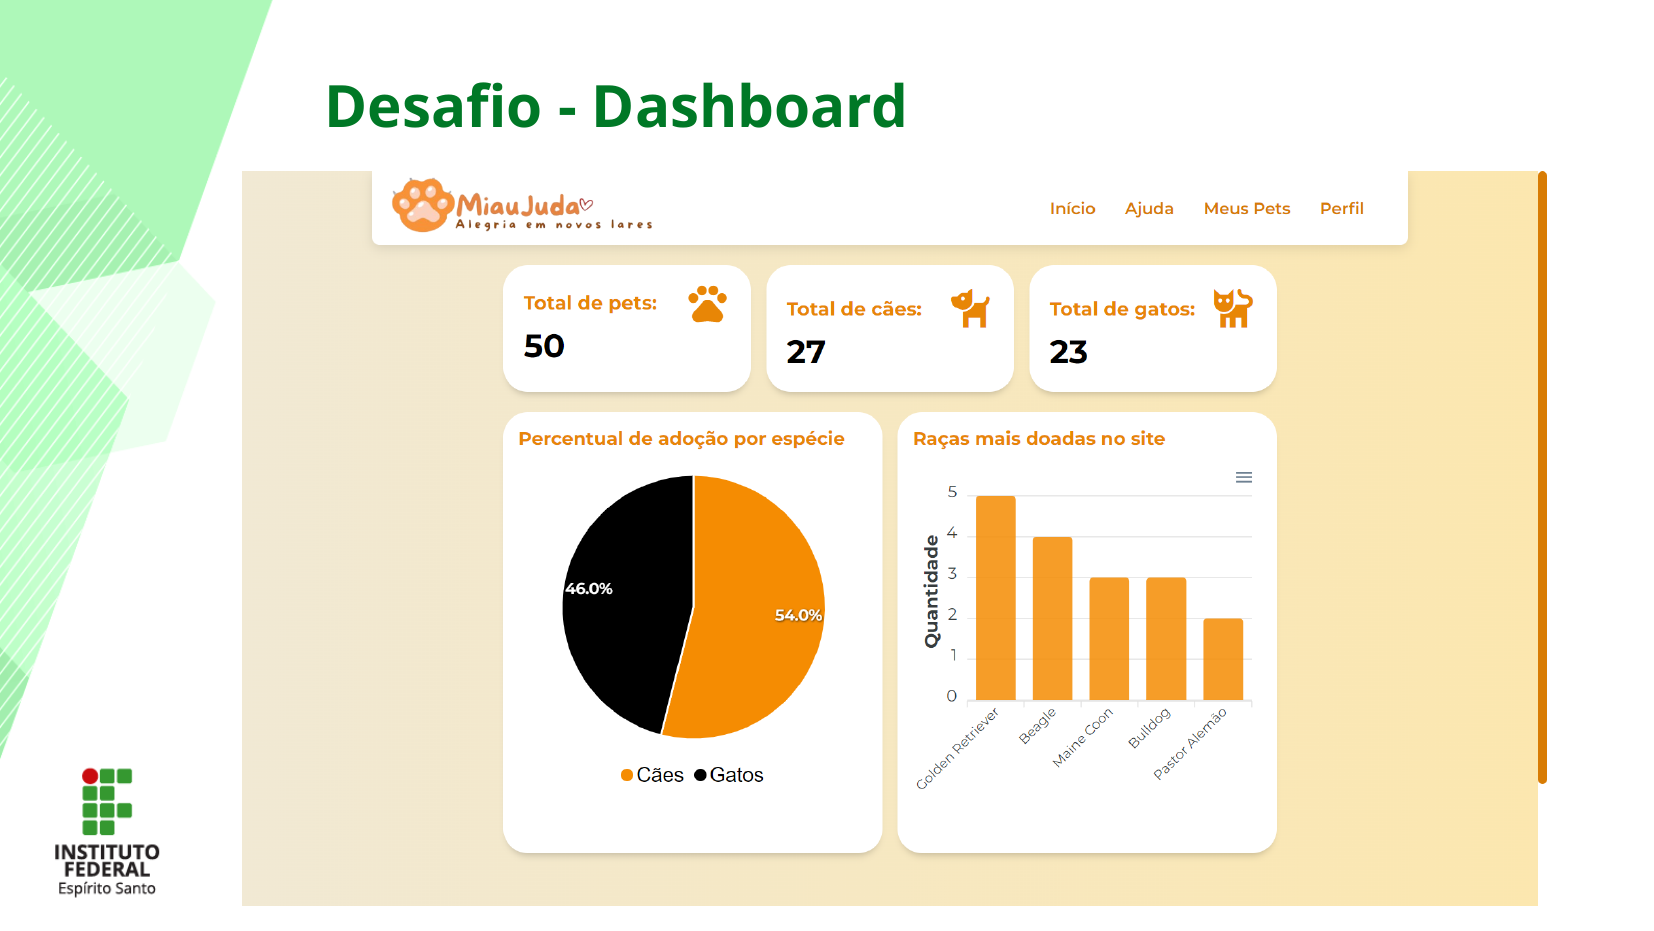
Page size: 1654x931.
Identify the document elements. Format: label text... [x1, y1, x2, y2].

text_box Desafio - Dashboard [310, 61, 1362, 147]
picture [0, 0, 1654, 931]
